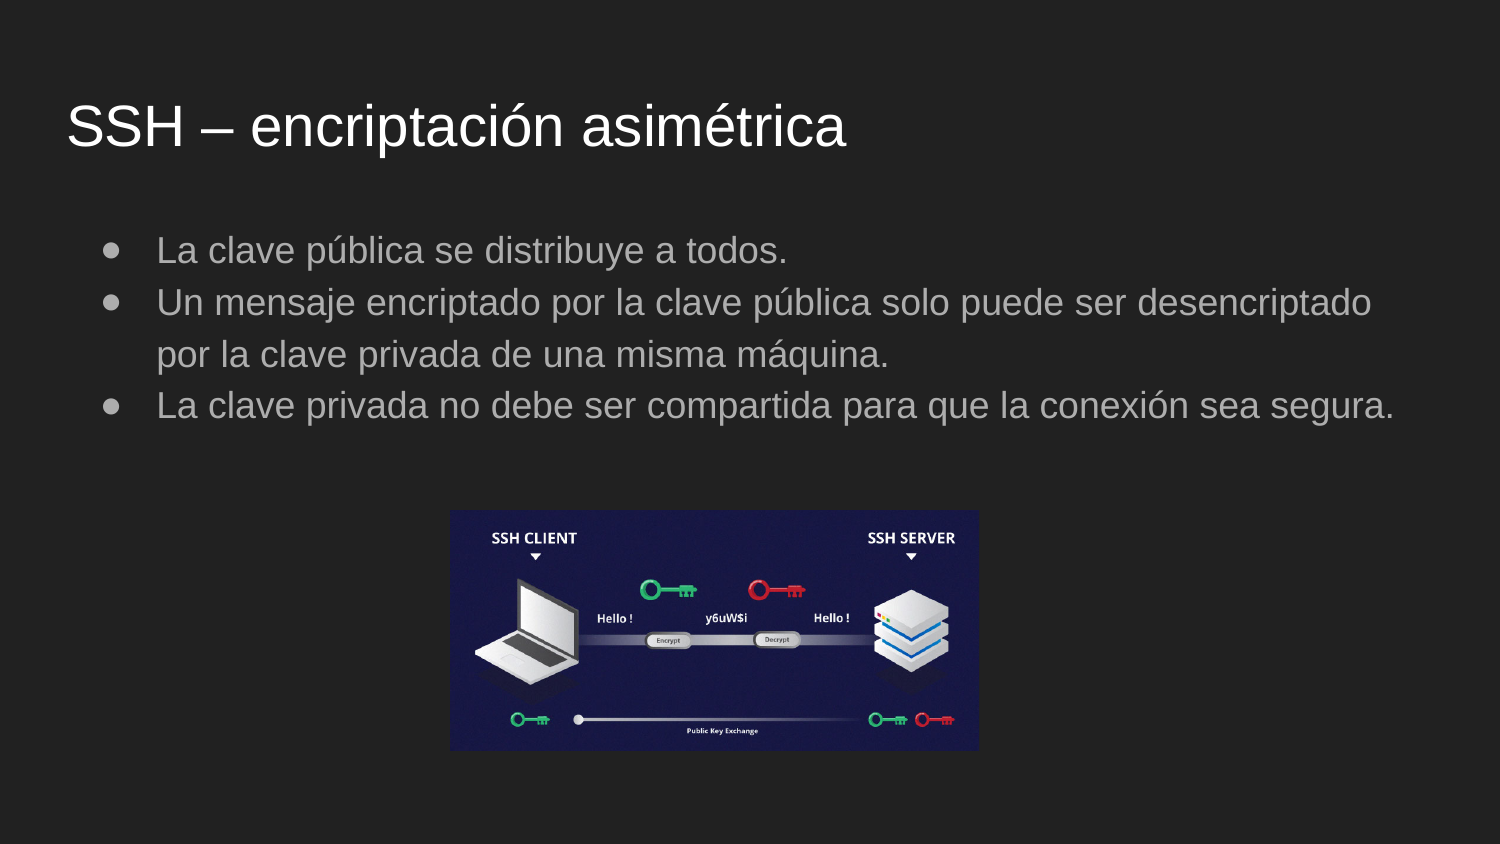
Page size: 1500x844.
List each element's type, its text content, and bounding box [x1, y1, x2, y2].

list La clave pública se distribuye a todos. Un mensaje encriptado por la clave pública solo puede ser desencriptado por la clave privada de una misma máquina. La clave privada no debe ser compartida para que la conexión sea segura. [66, 204, 1441, 766]
title SSH – encriptación asimétrica [51, 72, 1449, 167]
picture [450, 510, 980, 751]
